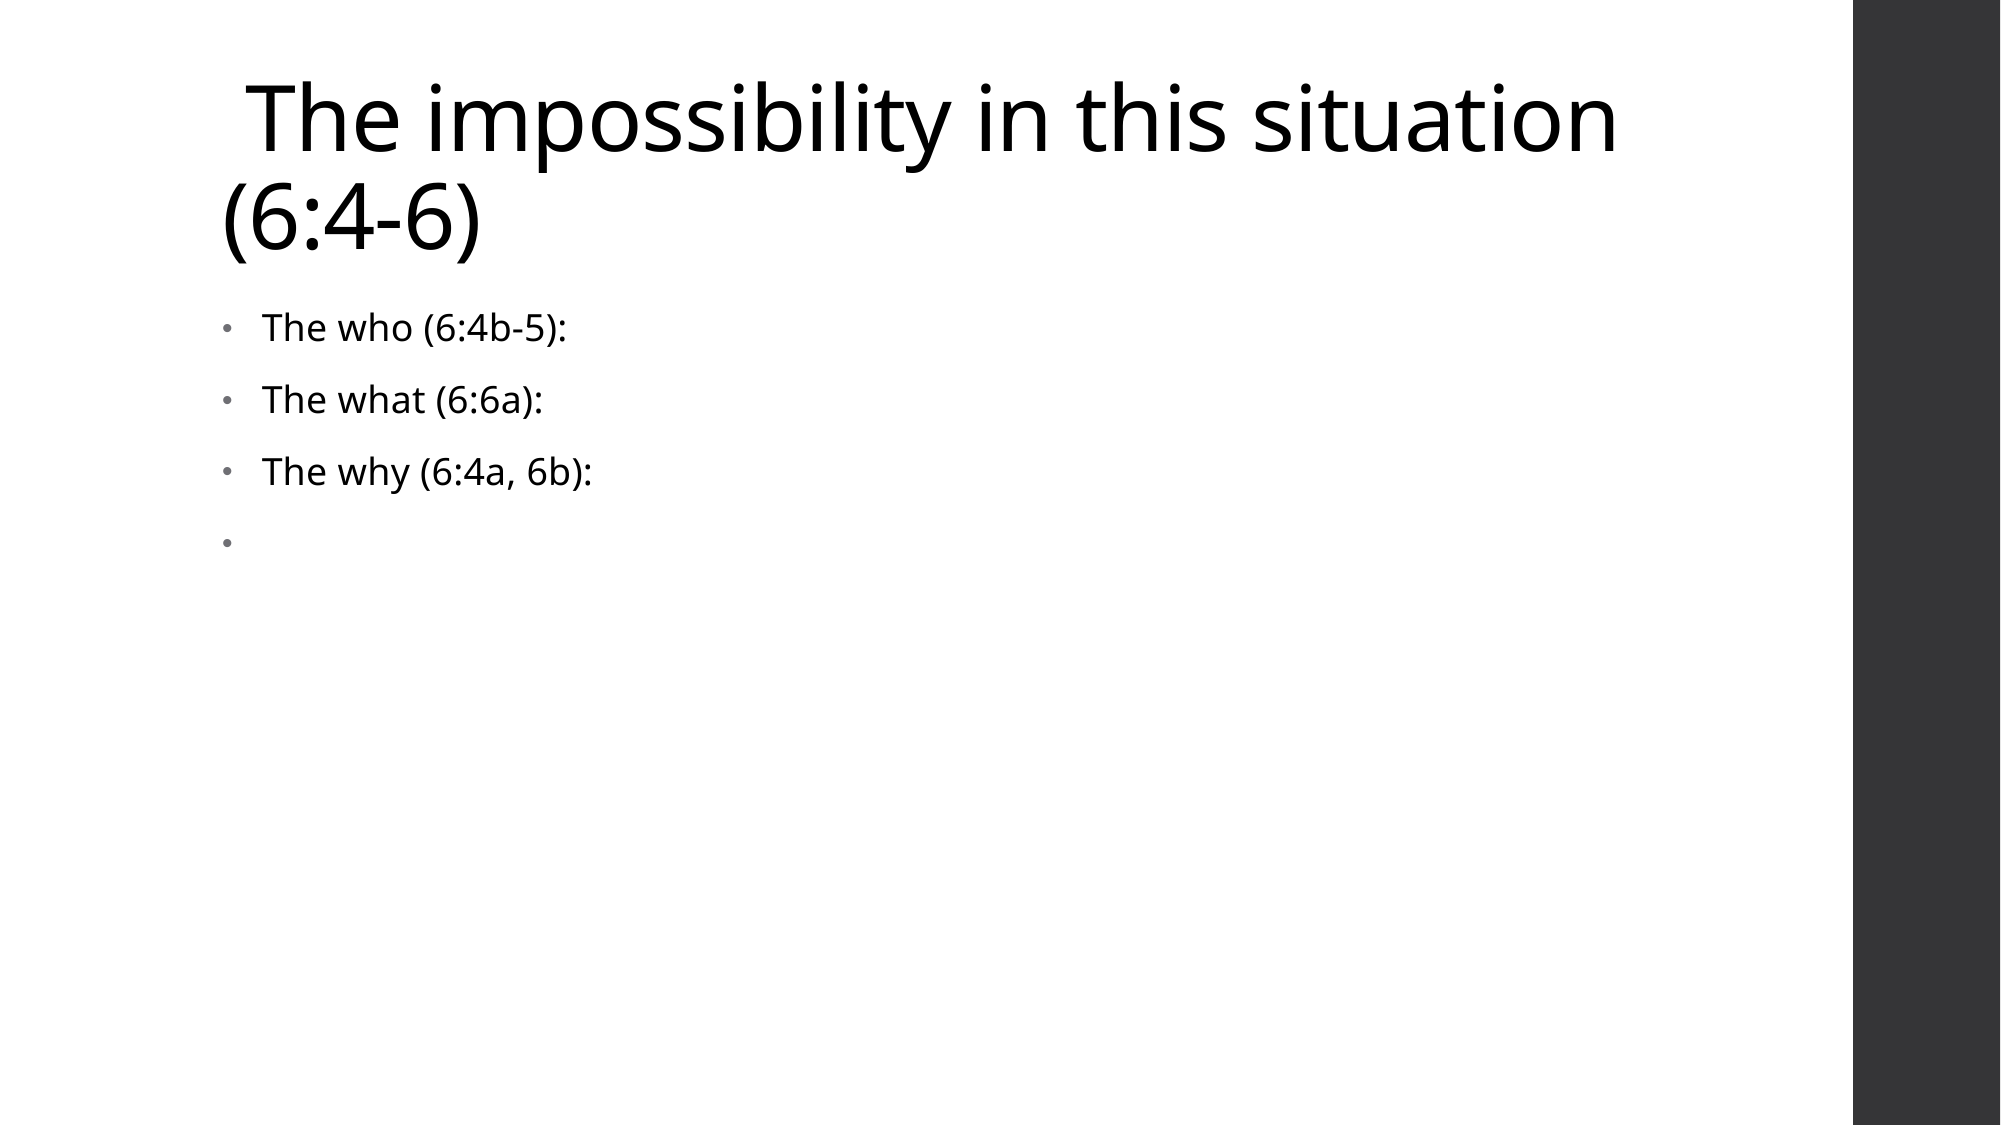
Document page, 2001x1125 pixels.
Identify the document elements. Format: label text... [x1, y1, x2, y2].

list The who (6:4b-5): The what (6:6a): The why (6:4a, 6b): [206, 299, 1617, 1014]
title The impossibility in this situation (6:4-6) [206, 60, 1797, 278]
